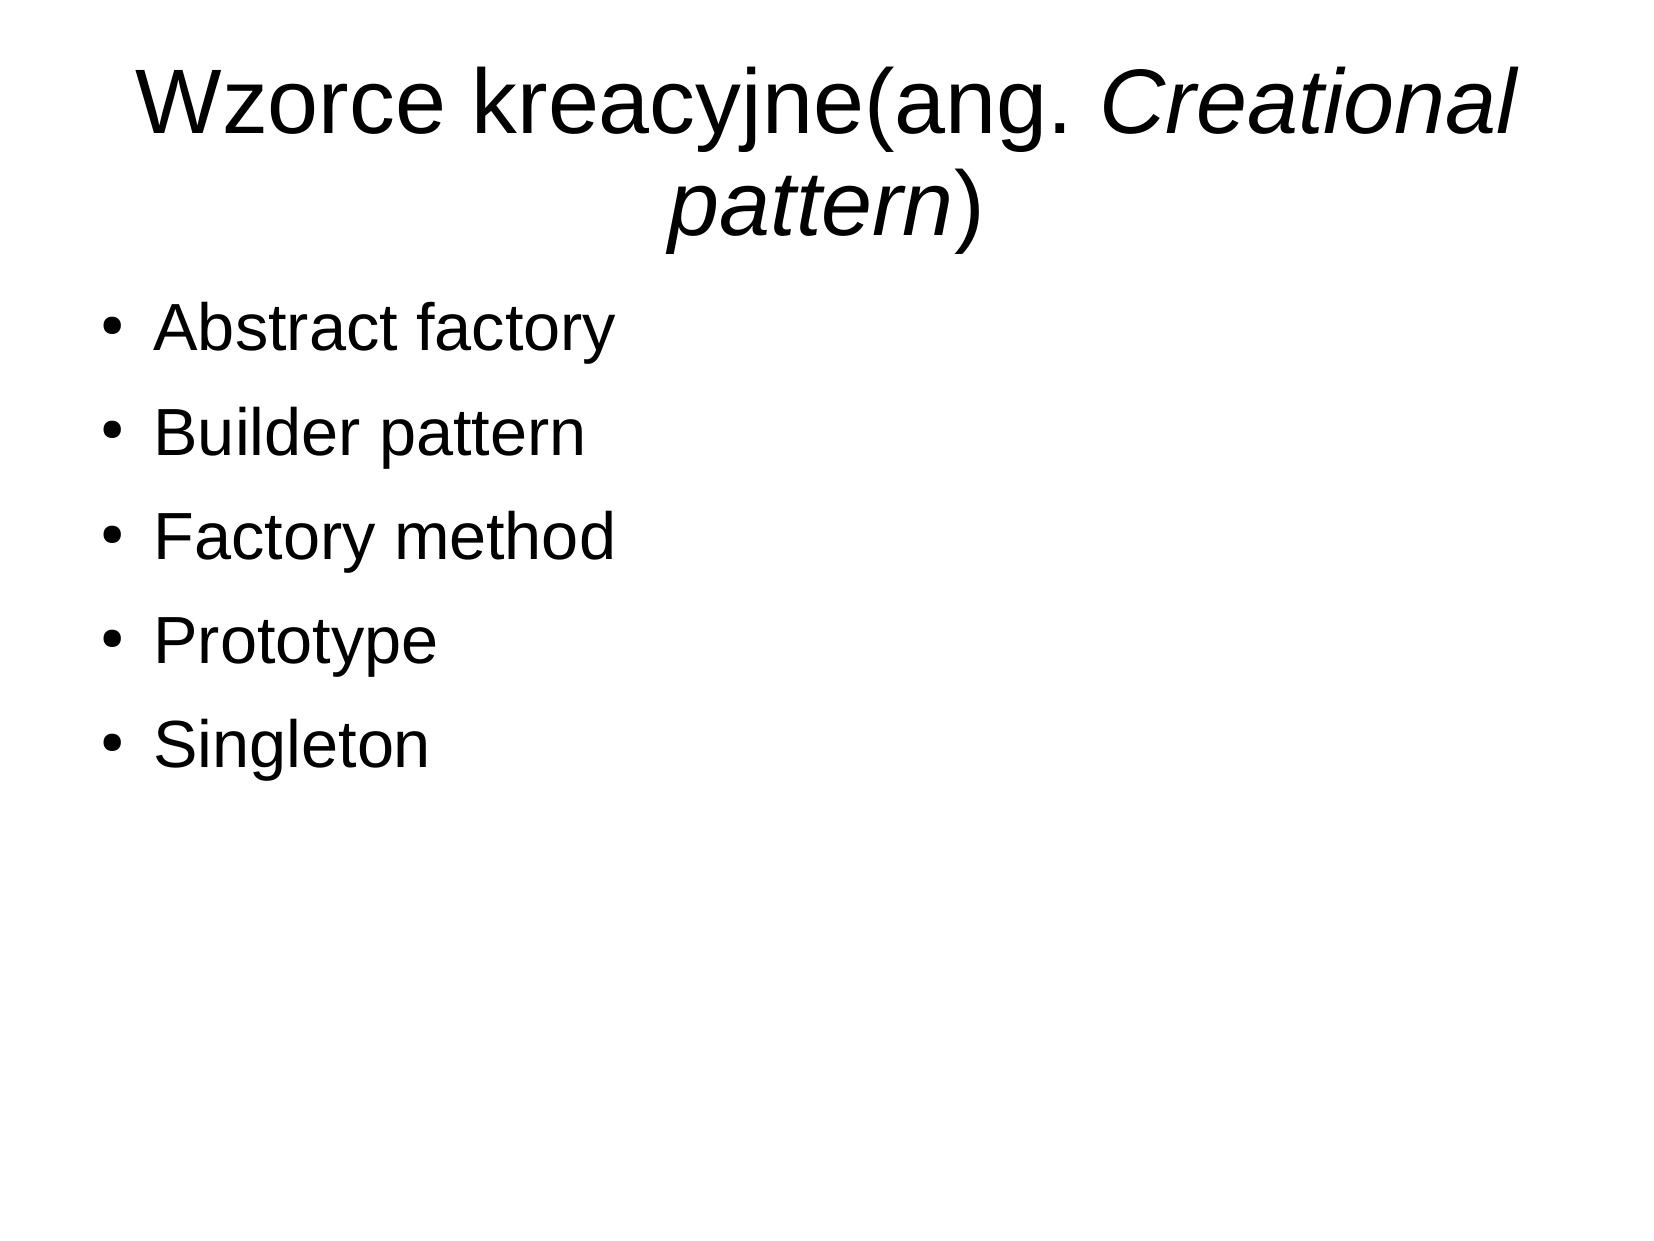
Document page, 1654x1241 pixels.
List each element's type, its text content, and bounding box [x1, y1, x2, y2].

title Wzorce kreacyjne(ang. Creational pattern) [82, 49, 1571, 257]
list Abstract factory Builder pattern Factory method Prototype Singleton [82, 290, 1571, 1010]
